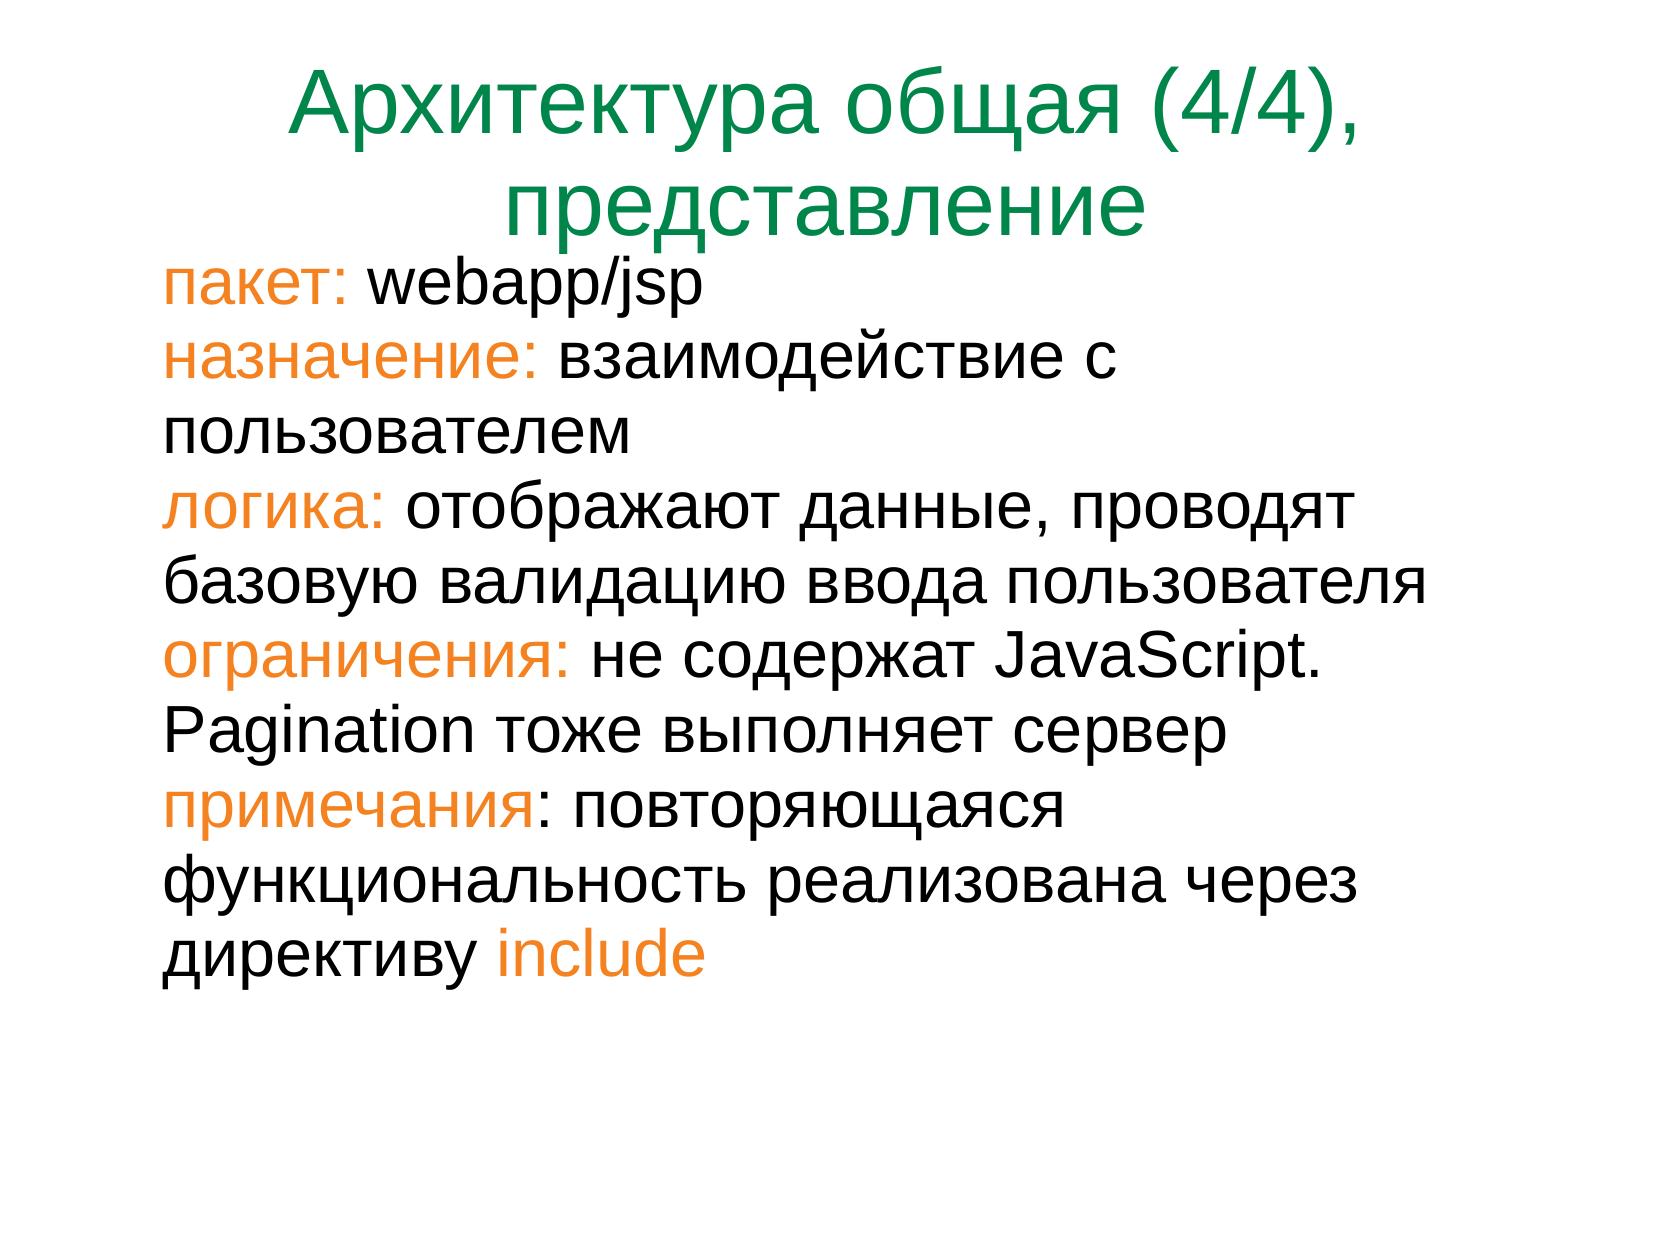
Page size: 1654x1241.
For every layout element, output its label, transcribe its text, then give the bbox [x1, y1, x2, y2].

title Архитектура общая (4/4), представление [82, 49, 1571, 257]
text_box пакет: webapp/jsp назначение: взаимодействие с пользователем логика: отображают данные, проводят базовую валидацию ввода пользователя ограничения: не содержат JavaScript. Pagination тоже выполняет сервер примечания: повторяющаяся функциональность реализована через директиву include [147, 236, 1536, 994]
